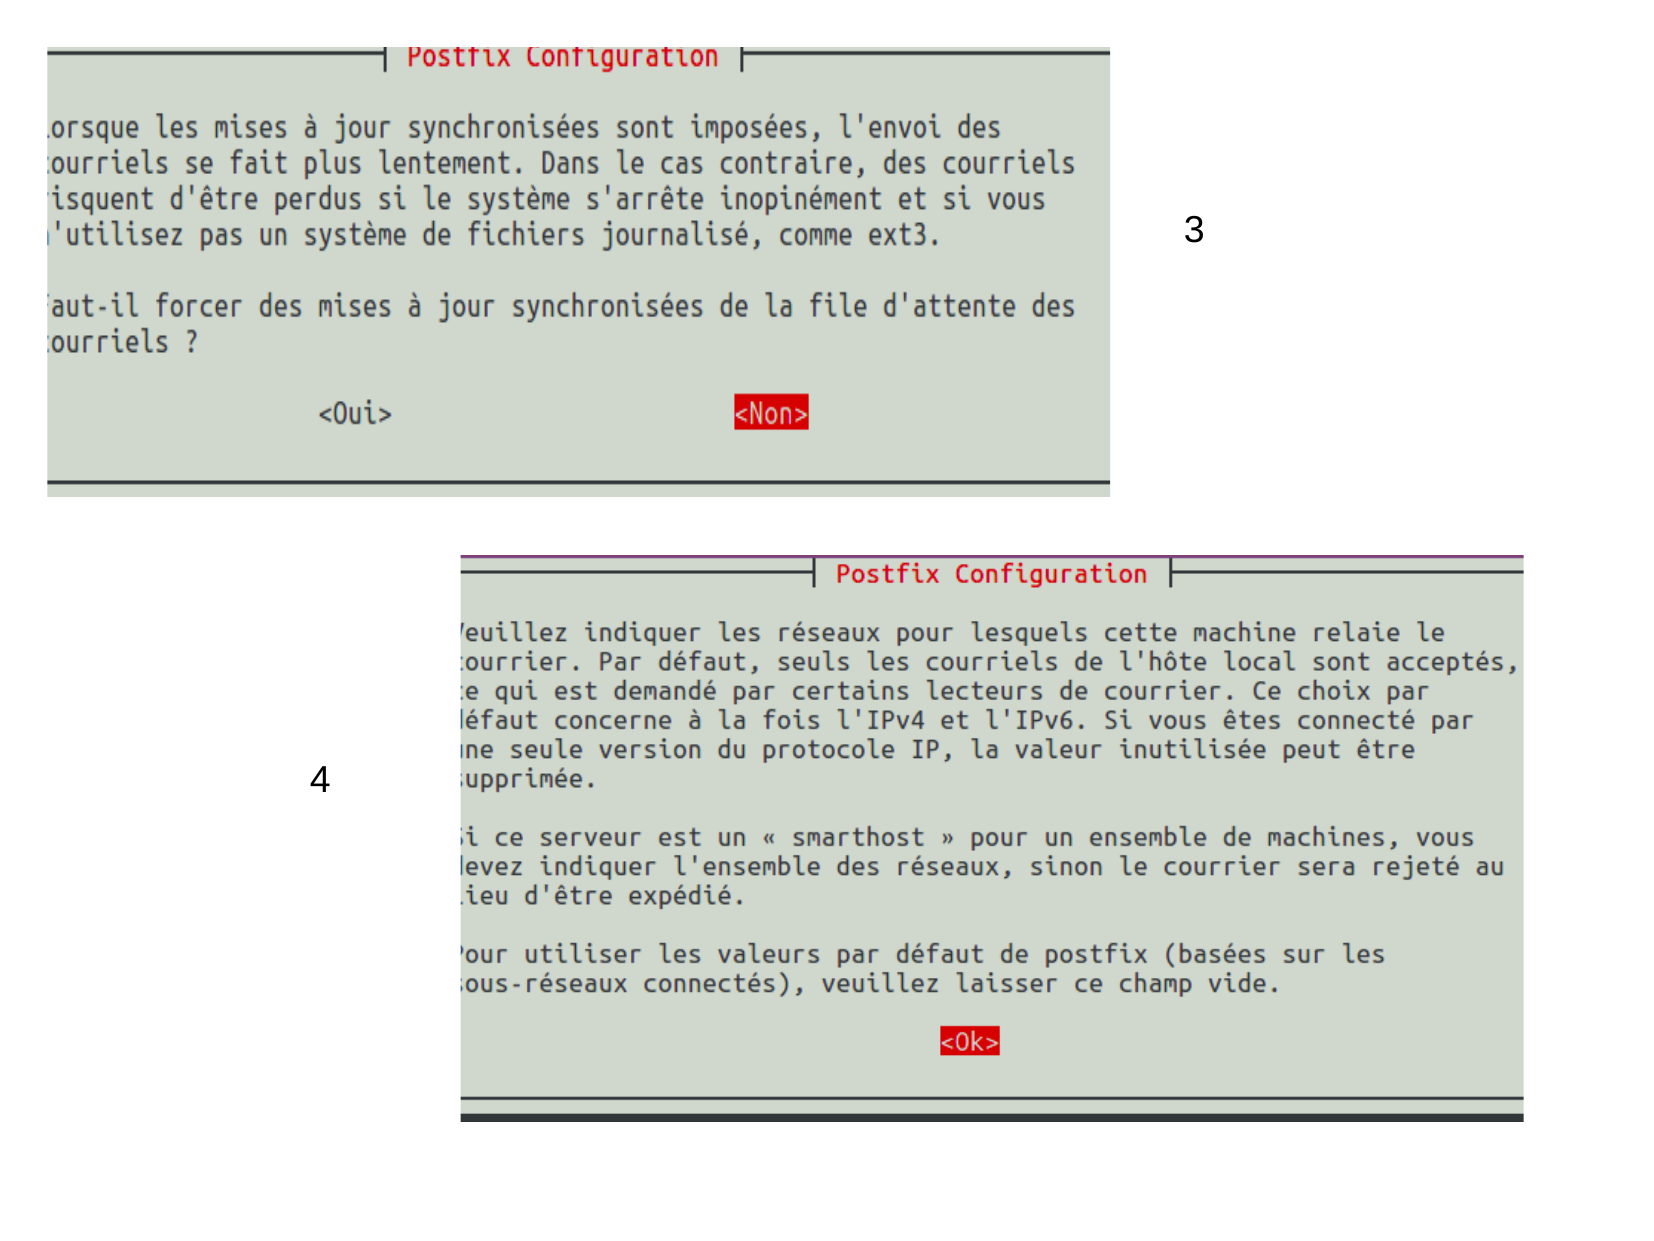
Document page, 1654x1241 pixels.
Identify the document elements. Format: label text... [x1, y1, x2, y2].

text_box 3 [1169, 200, 1288, 300]
picture [47, 47, 1111, 497]
picture [460, 555, 1524, 1122]
text_box 4 [295, 751, 414, 851]
